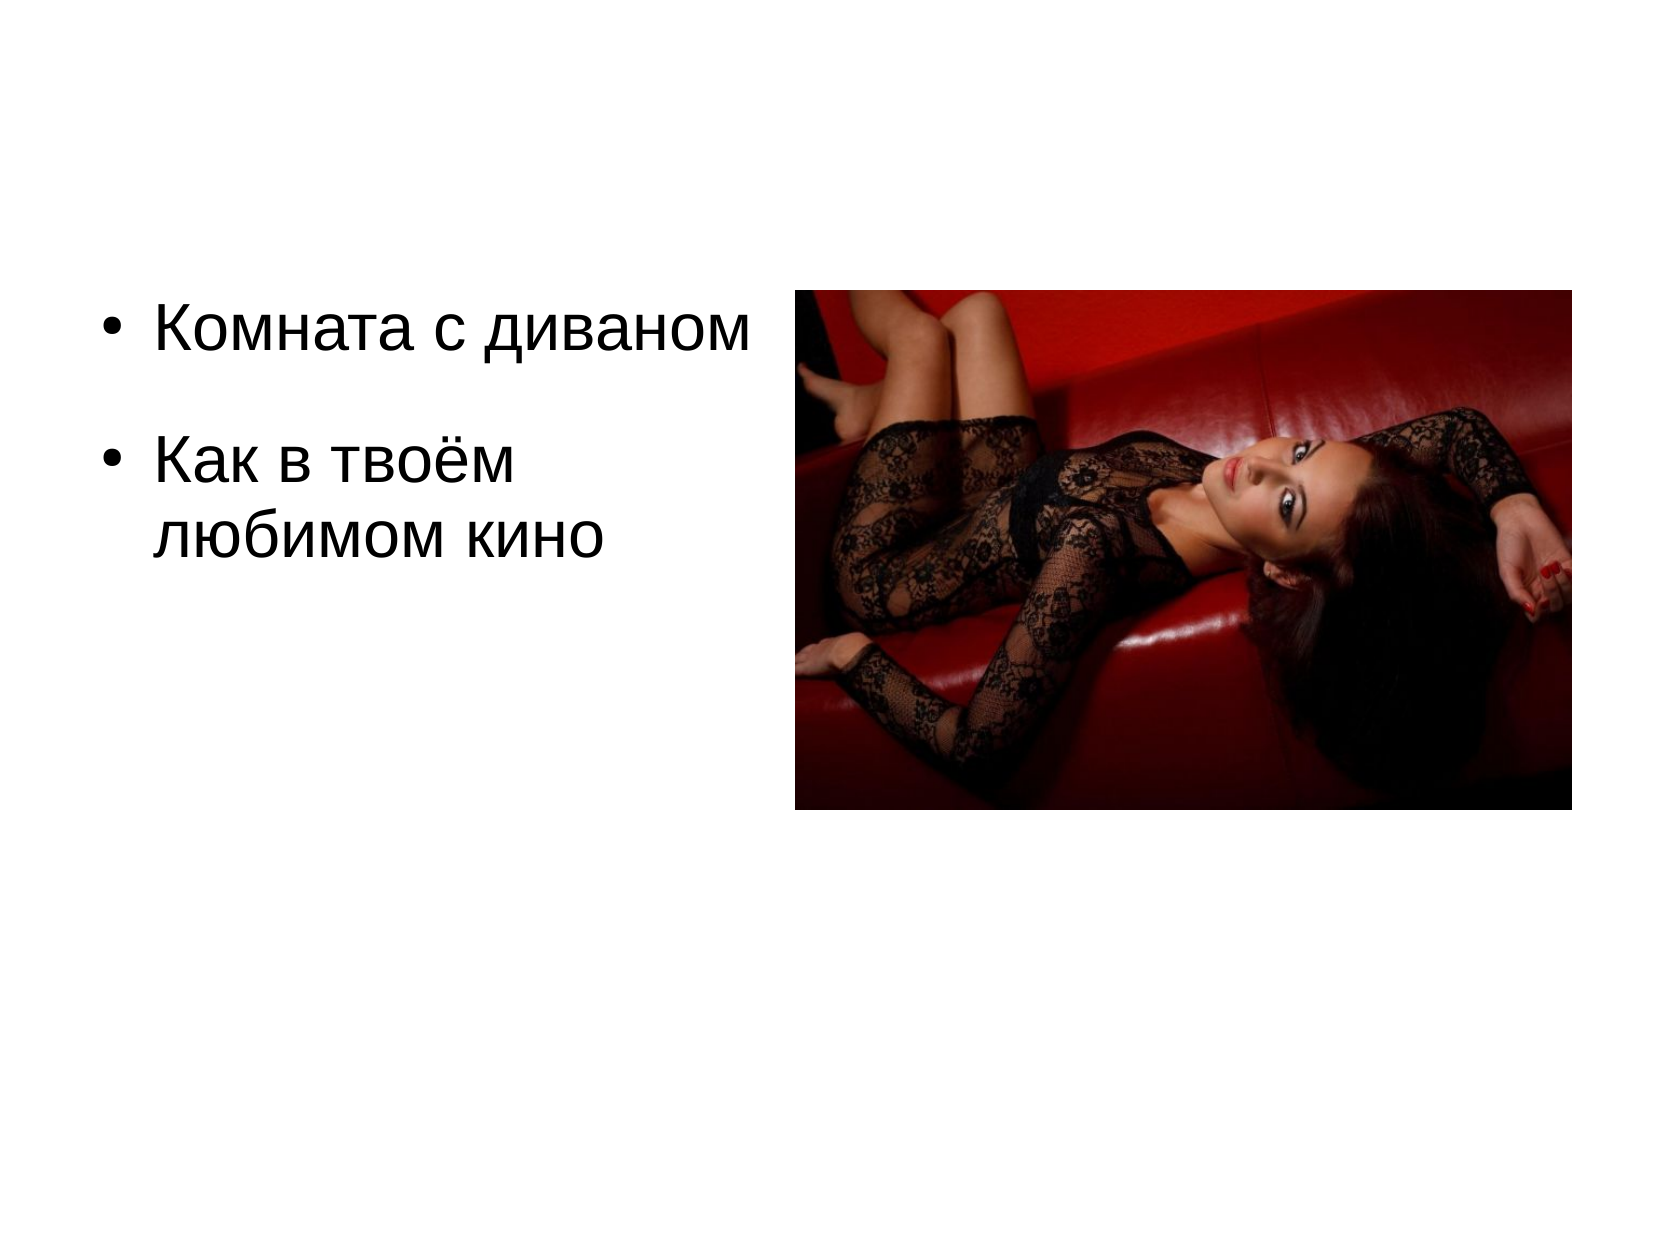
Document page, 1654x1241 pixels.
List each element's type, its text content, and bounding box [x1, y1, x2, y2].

picture [795, 290, 1572, 811]
list Комната с диваном [82, 290, 795, 422]
list Как в твоём любимом кино [82, 422, 795, 766]
